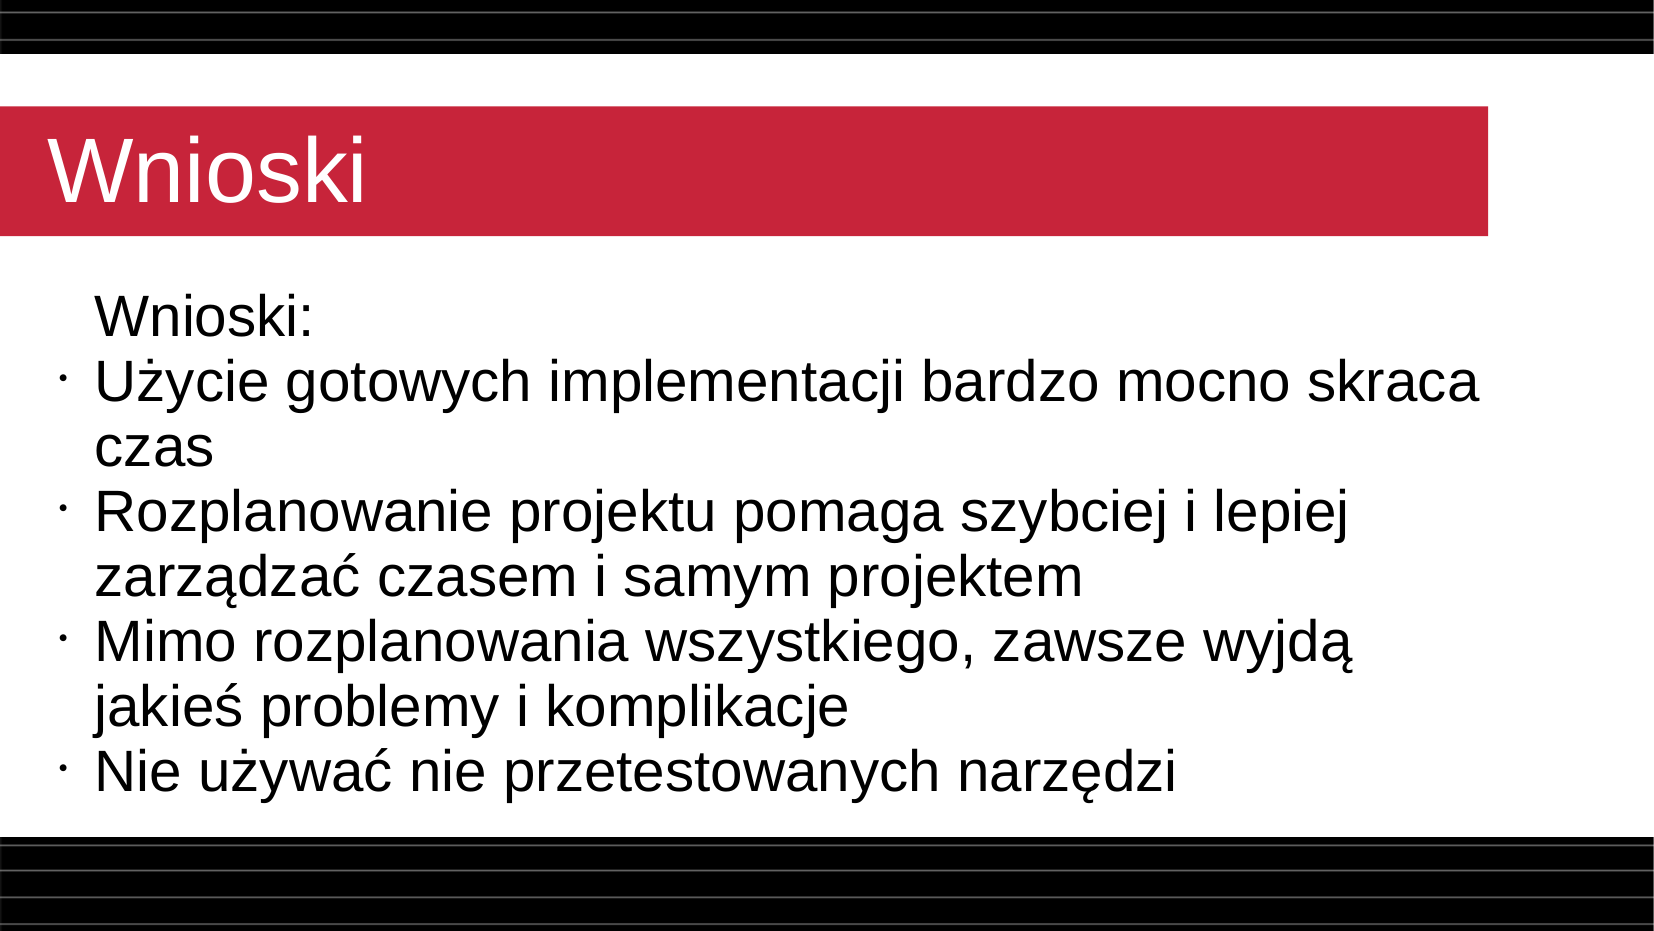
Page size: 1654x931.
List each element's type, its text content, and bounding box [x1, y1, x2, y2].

title Wnioski [0, 106, 1489, 237]
picture [0, 0, 1654, 54]
subtitle Wnioski: Użycie gotowych implementacji bardzo mocno skraca czas Rozplanowanie projektu pomaga szybciej i lepiej zarządzać czasem i samym projektem Mimo rozplanowania wszystkiego, zawsze wyjdą jakieś problemy i komplikacje Nie używać nie przetestowanych narzędzi [59, 283, 1489, 804]
picture [0, 837, 1654, 931]
